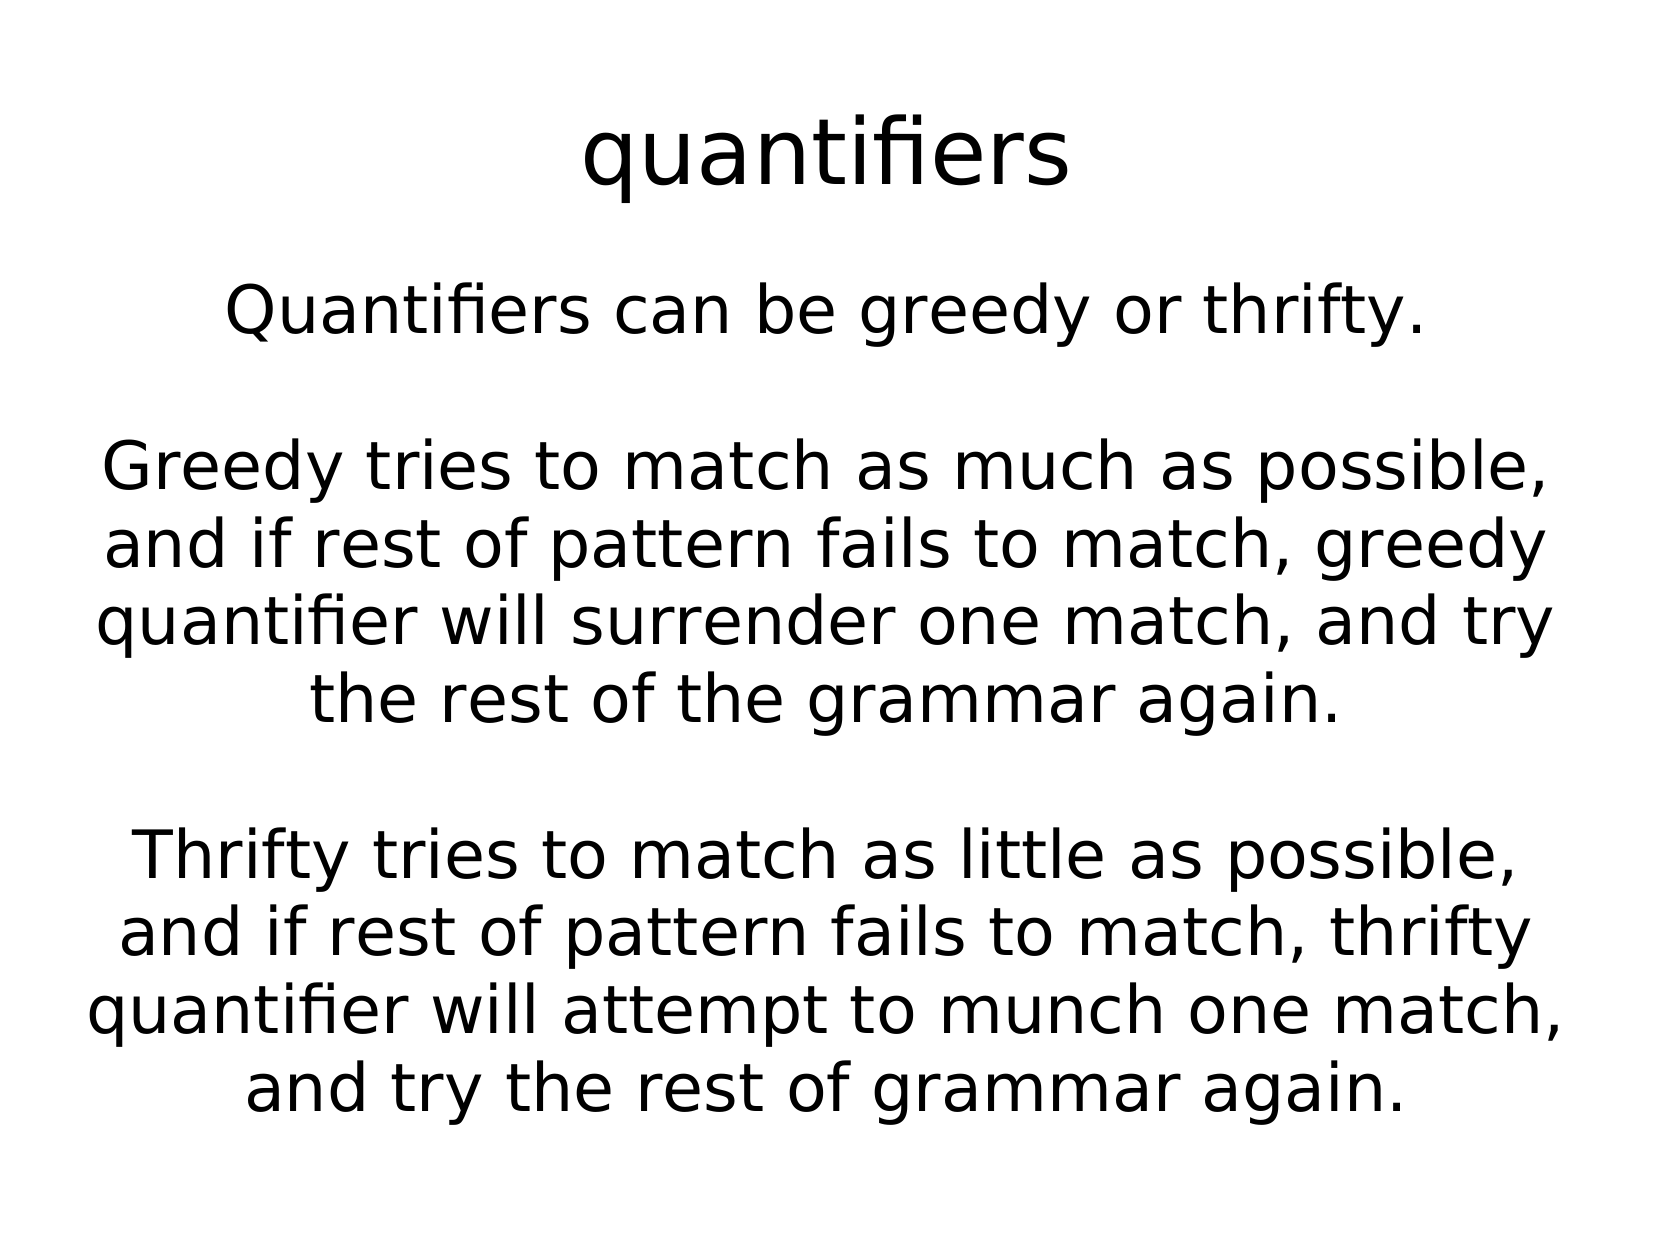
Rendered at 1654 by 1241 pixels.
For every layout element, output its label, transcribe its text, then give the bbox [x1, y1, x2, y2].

subtitle Quantifiers can be greedy or thrifty. Greedy tries to match as much as possible, and if rest of pattern fails to match, greedy quantifier will surrender one match, and try the rest of the grammar again. Thrifty tries to match as little as possible, and if rest of pattern fails to match, thrifty quantifier will attempt to munch one match, and try the rest of grammar again. [82, 271, 1571, 1128]
title quantifiers [82, 49, 1571, 257]
